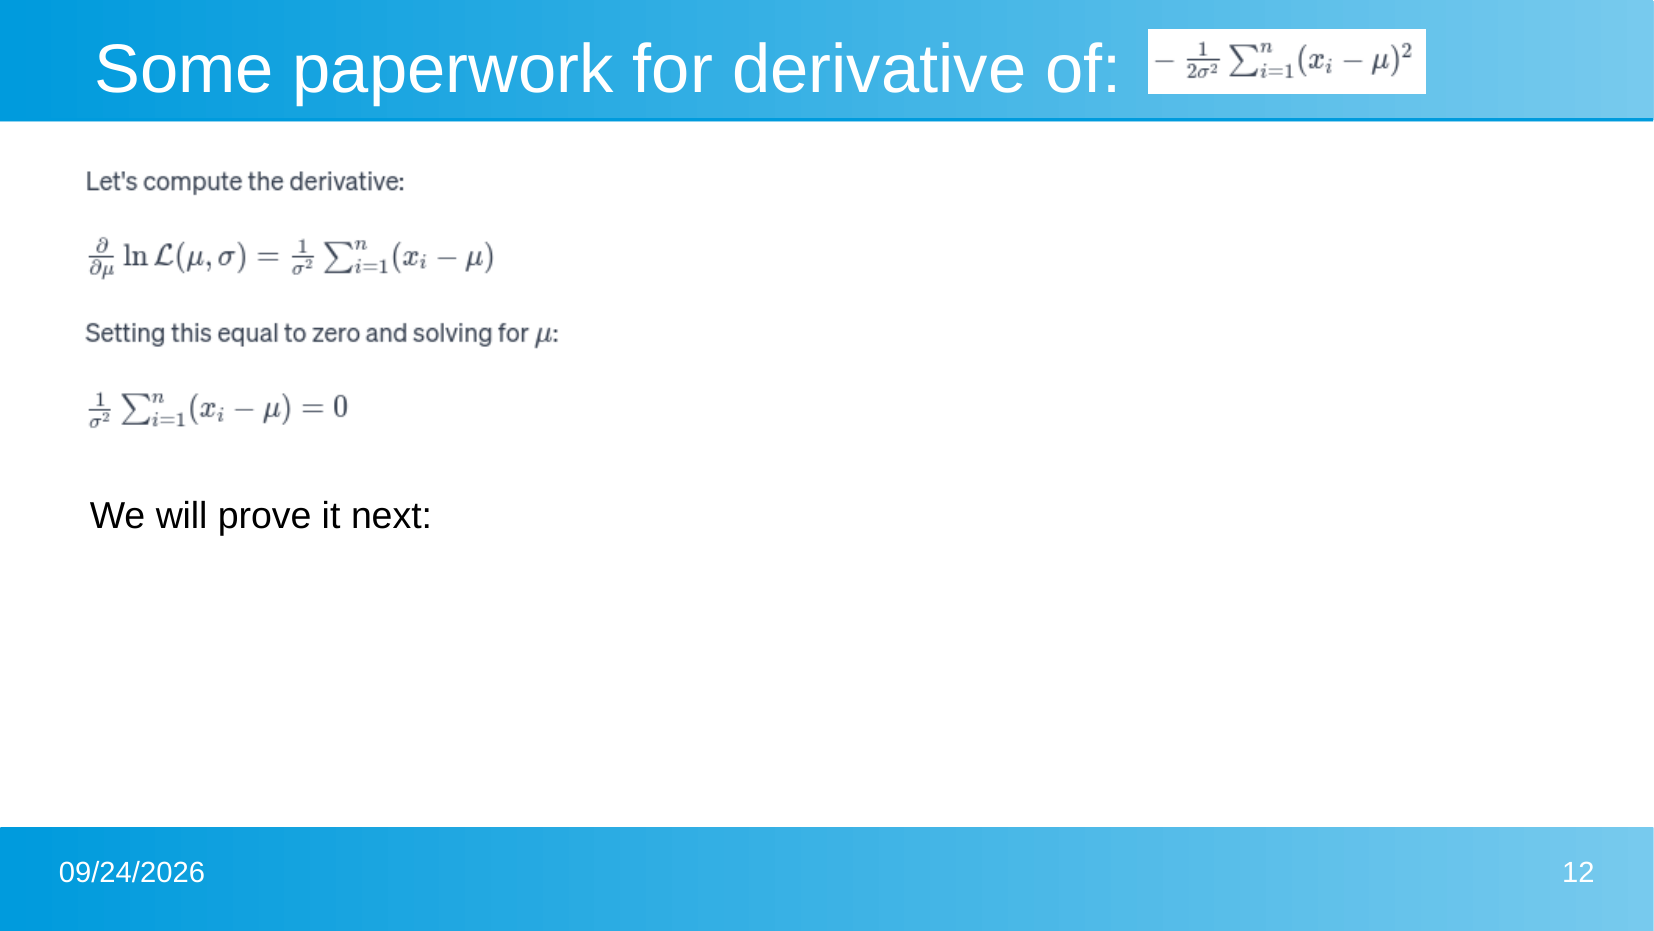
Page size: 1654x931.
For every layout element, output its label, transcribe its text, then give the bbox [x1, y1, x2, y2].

title Some paperwork for derivative of: [59, 29, 1595, 108]
text_box We will prove it next: [75, 487, 1088, 713]
picture [75, 153, 580, 451]
picture [1148, 29, 1426, 94]
